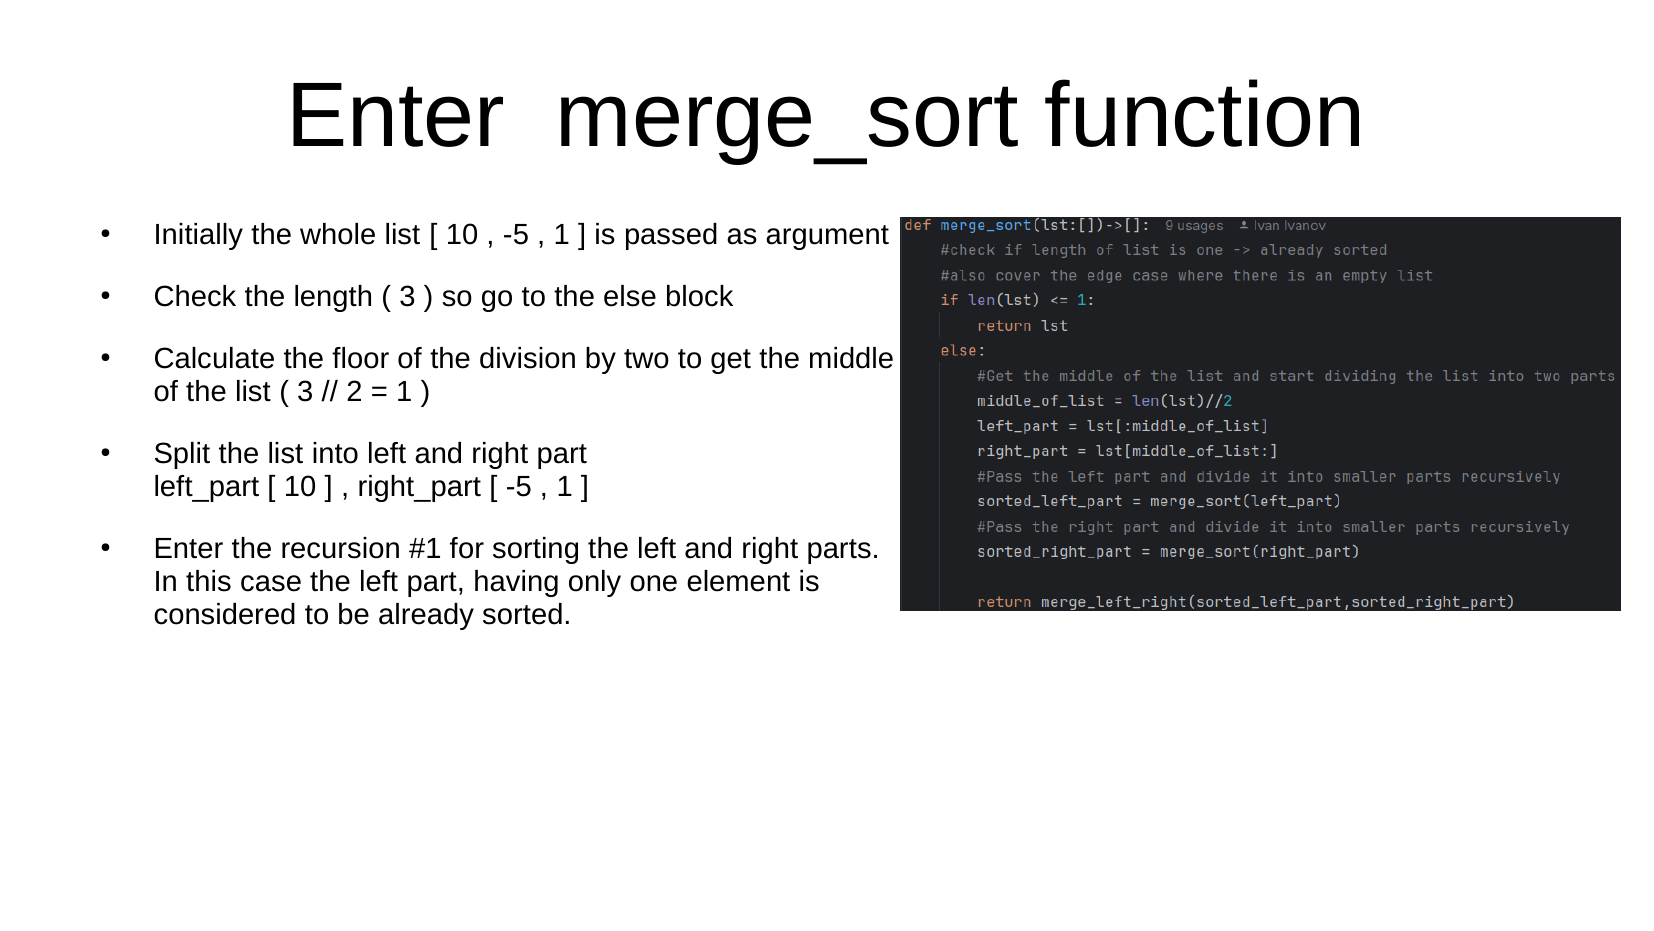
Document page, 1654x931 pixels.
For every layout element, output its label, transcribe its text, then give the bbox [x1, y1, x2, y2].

picture [900, 217, 1621, 611]
title Enter merge_sort function [82, 37, 1571, 193]
list Initially the whole list [ 10 , -5 , 1 ] is passed as argument Check the length ( 3 ) so go to the else block Calculate the floor of the division by two to get the middle of the list ( 3 // 2 = 1 ) Split the list into left and right part left_part [ 10 ] , right_part [ -5 , 1 ] Enter the recursion #1 for sorting the left and right parts. In this case the left part, having only one element is considered to be already sorted. [82, 217, 1571, 758]
